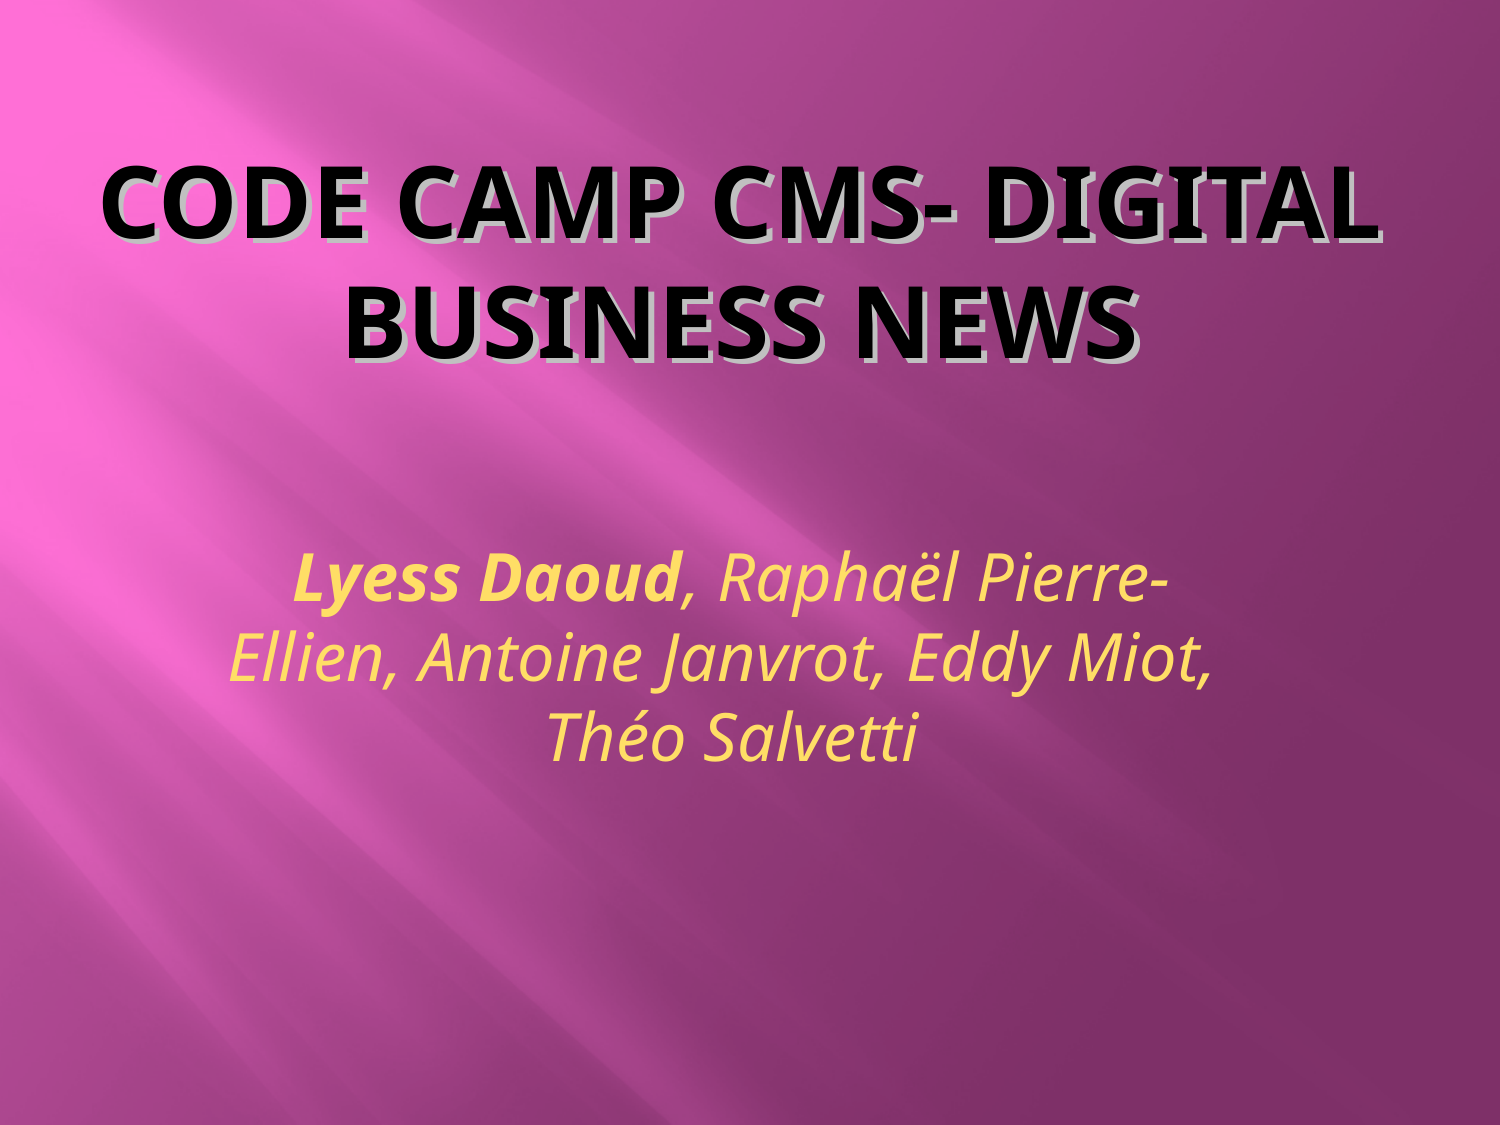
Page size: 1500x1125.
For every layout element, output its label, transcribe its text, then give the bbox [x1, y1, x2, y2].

subtitle Lyess Daoud, Raphaël Pierre-Ellien, Antoine Janvrot, Eddy Miot, Théo Salvetti [206, 527, 1257, 718]
title Code camp CMS- Digital Business News [64, 78, 1415, 379]
